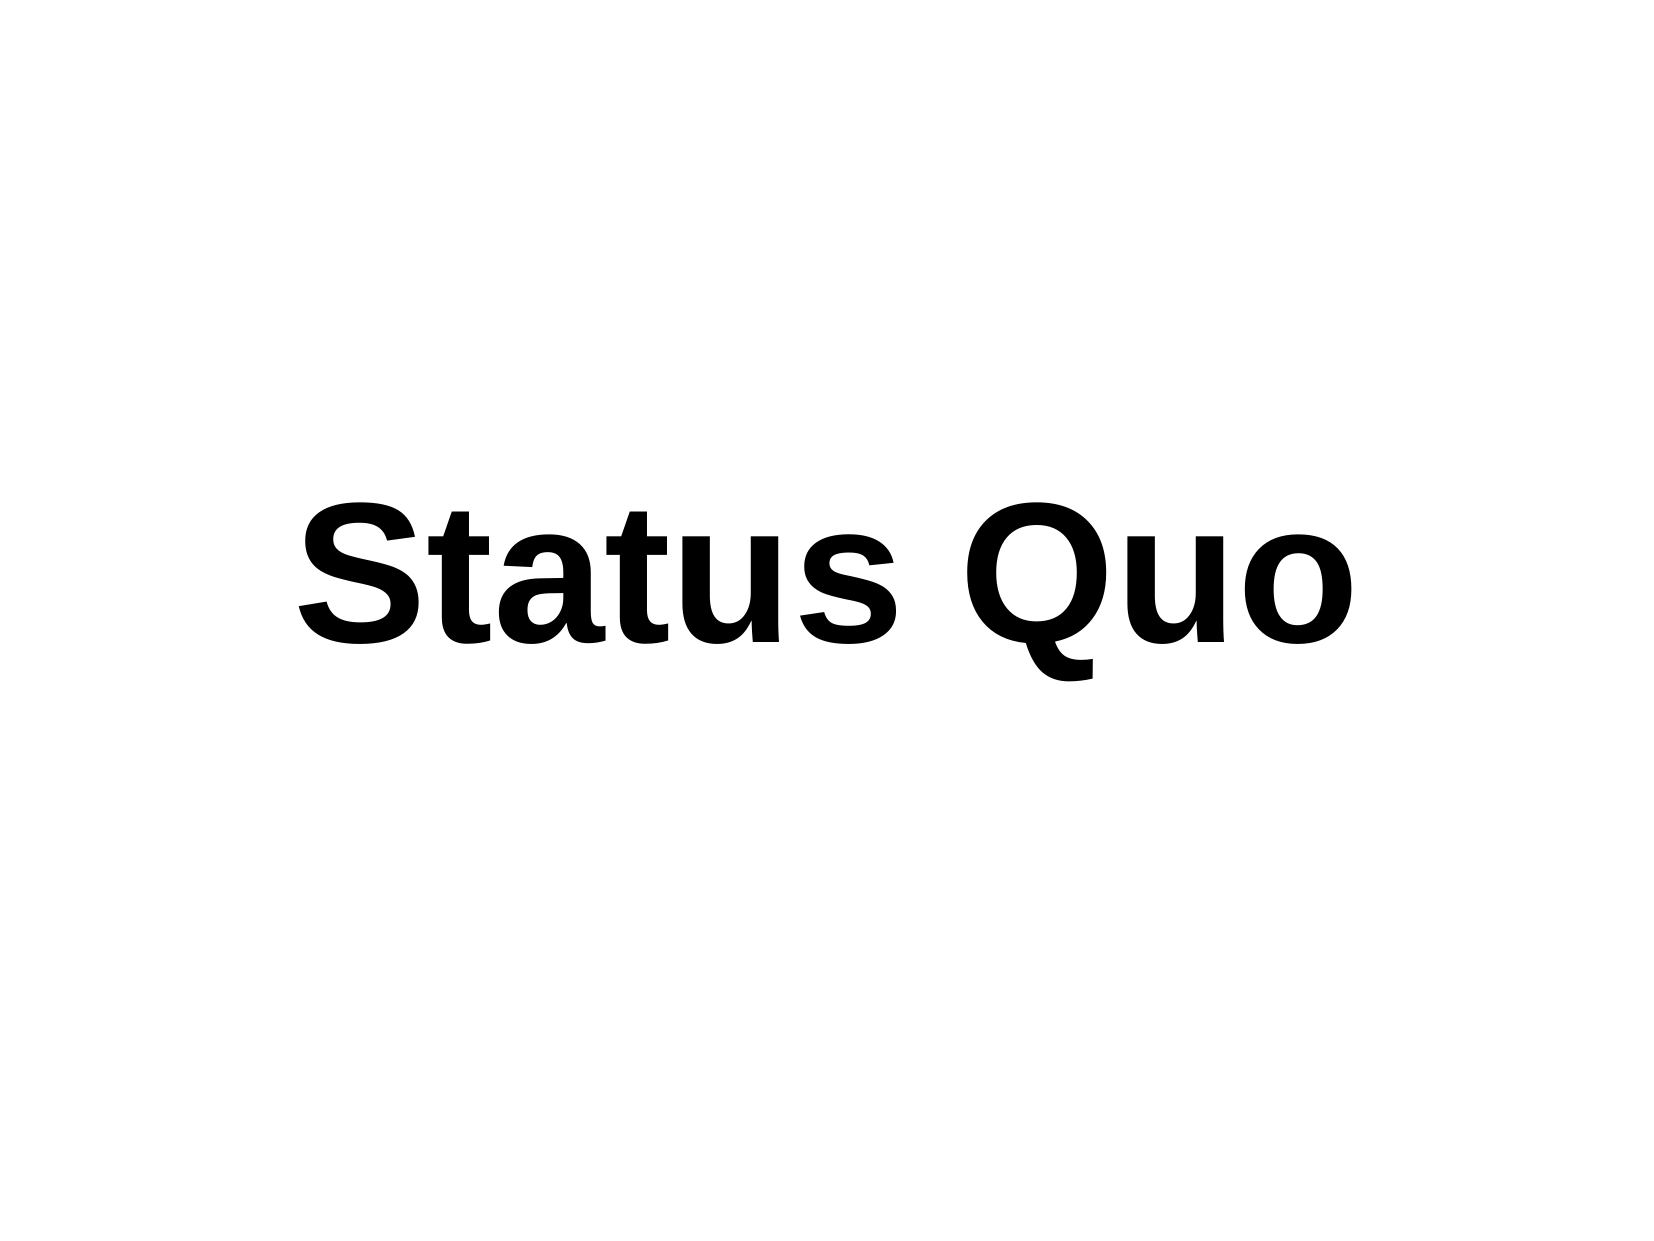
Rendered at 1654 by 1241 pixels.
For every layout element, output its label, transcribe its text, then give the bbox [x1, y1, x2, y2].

title Status Quo [82, 461, 1571, 686]
